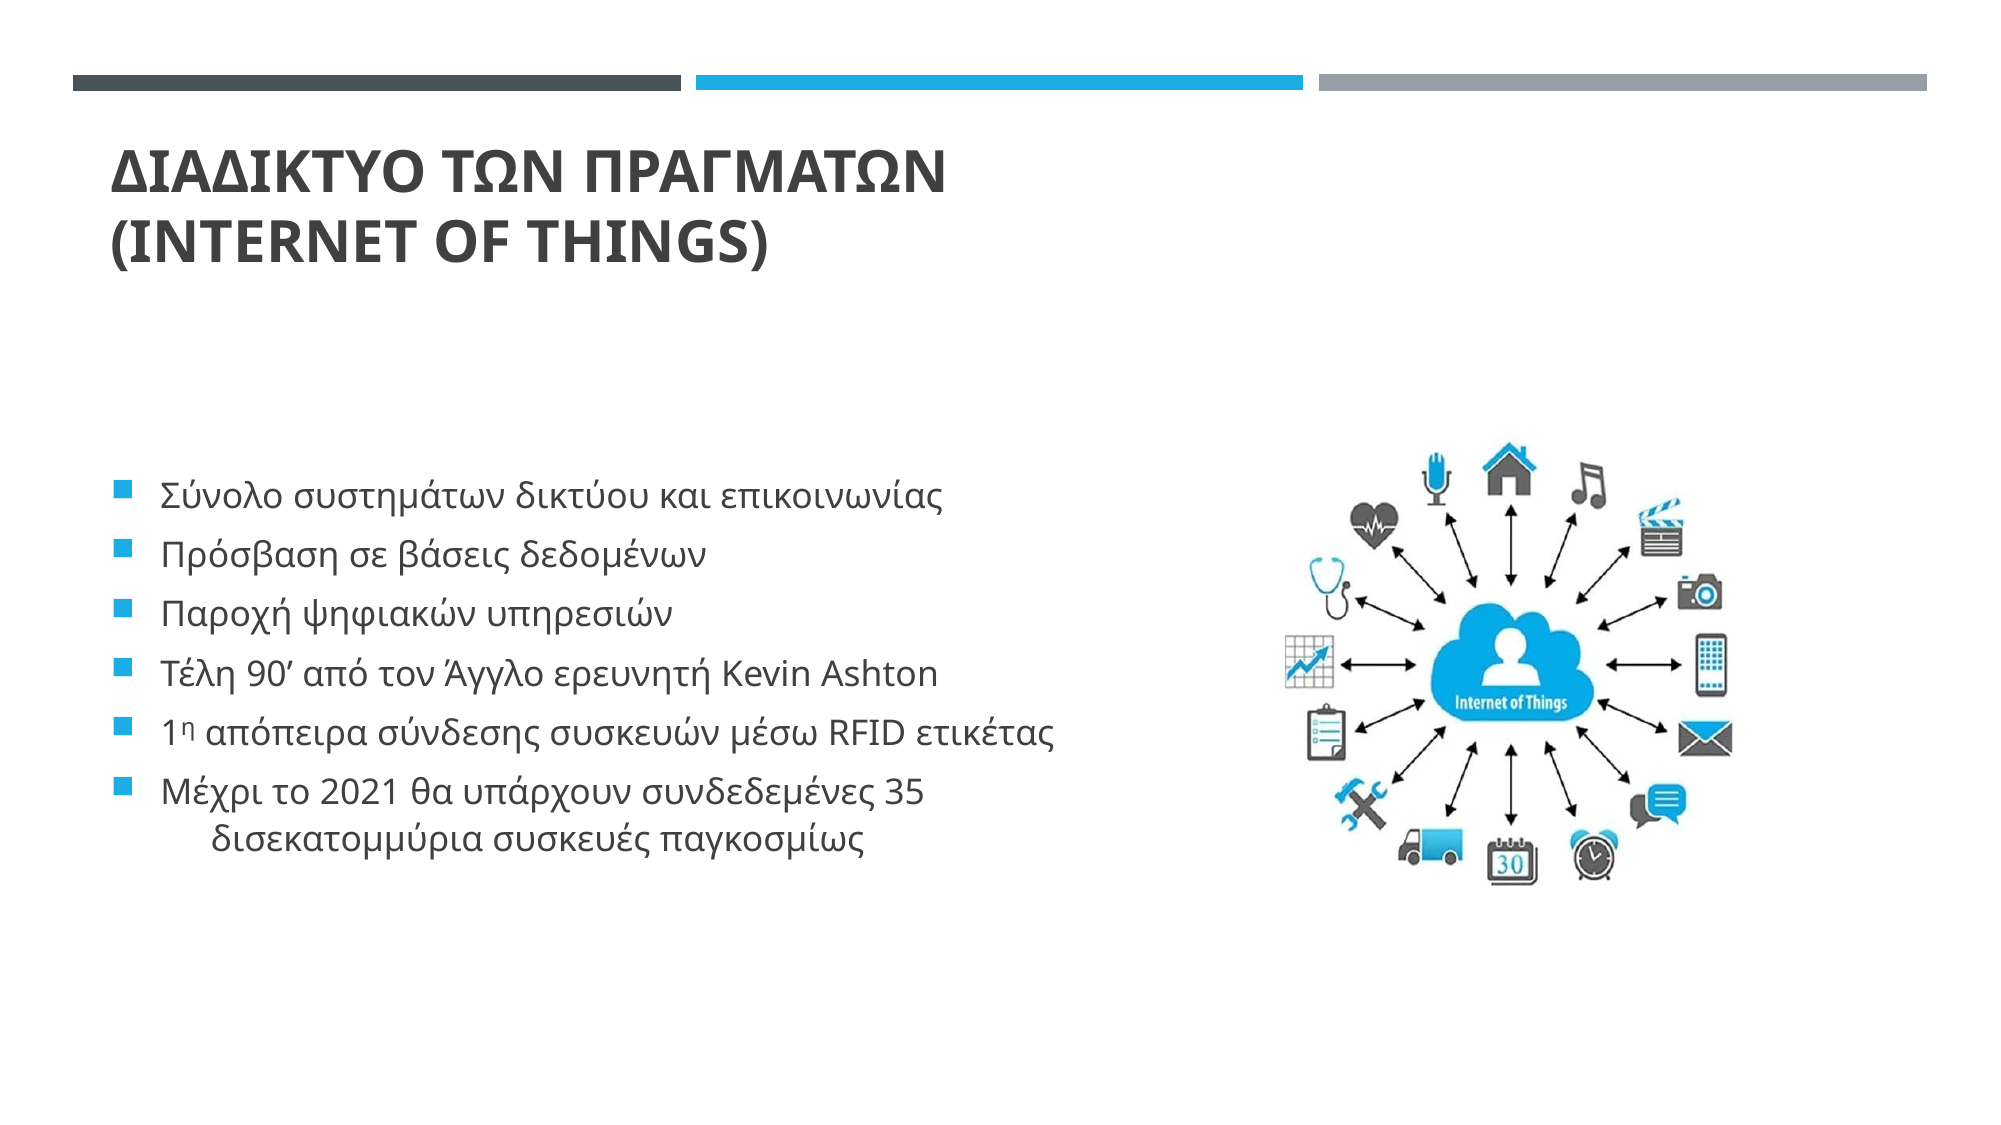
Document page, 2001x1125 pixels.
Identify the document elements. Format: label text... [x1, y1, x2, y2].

title Διαδικτυο των πραγματων (internet of things) [95, 119, 1905, 282]
list Σύνολο συστημάτων δικτύου και επικοινωνίας Πρόσβαση σε βάσεις δεδομένων Παροχή ψηφιακών υπηρεσιών Τέλη 90’ από τον Άγγλο ερευνητή Kevin Ashton 1η απόπειρα σύνδεσης συσκευών μέσω RFID ετικέτας Μέχρι το 2021 θα υπάρχουν συνδεδεμένες 35 δισεκατομμύρια συσκευές παγκοσμίως [95, 365, 1094, 962]
picture [1112, 423, 1905, 904]
